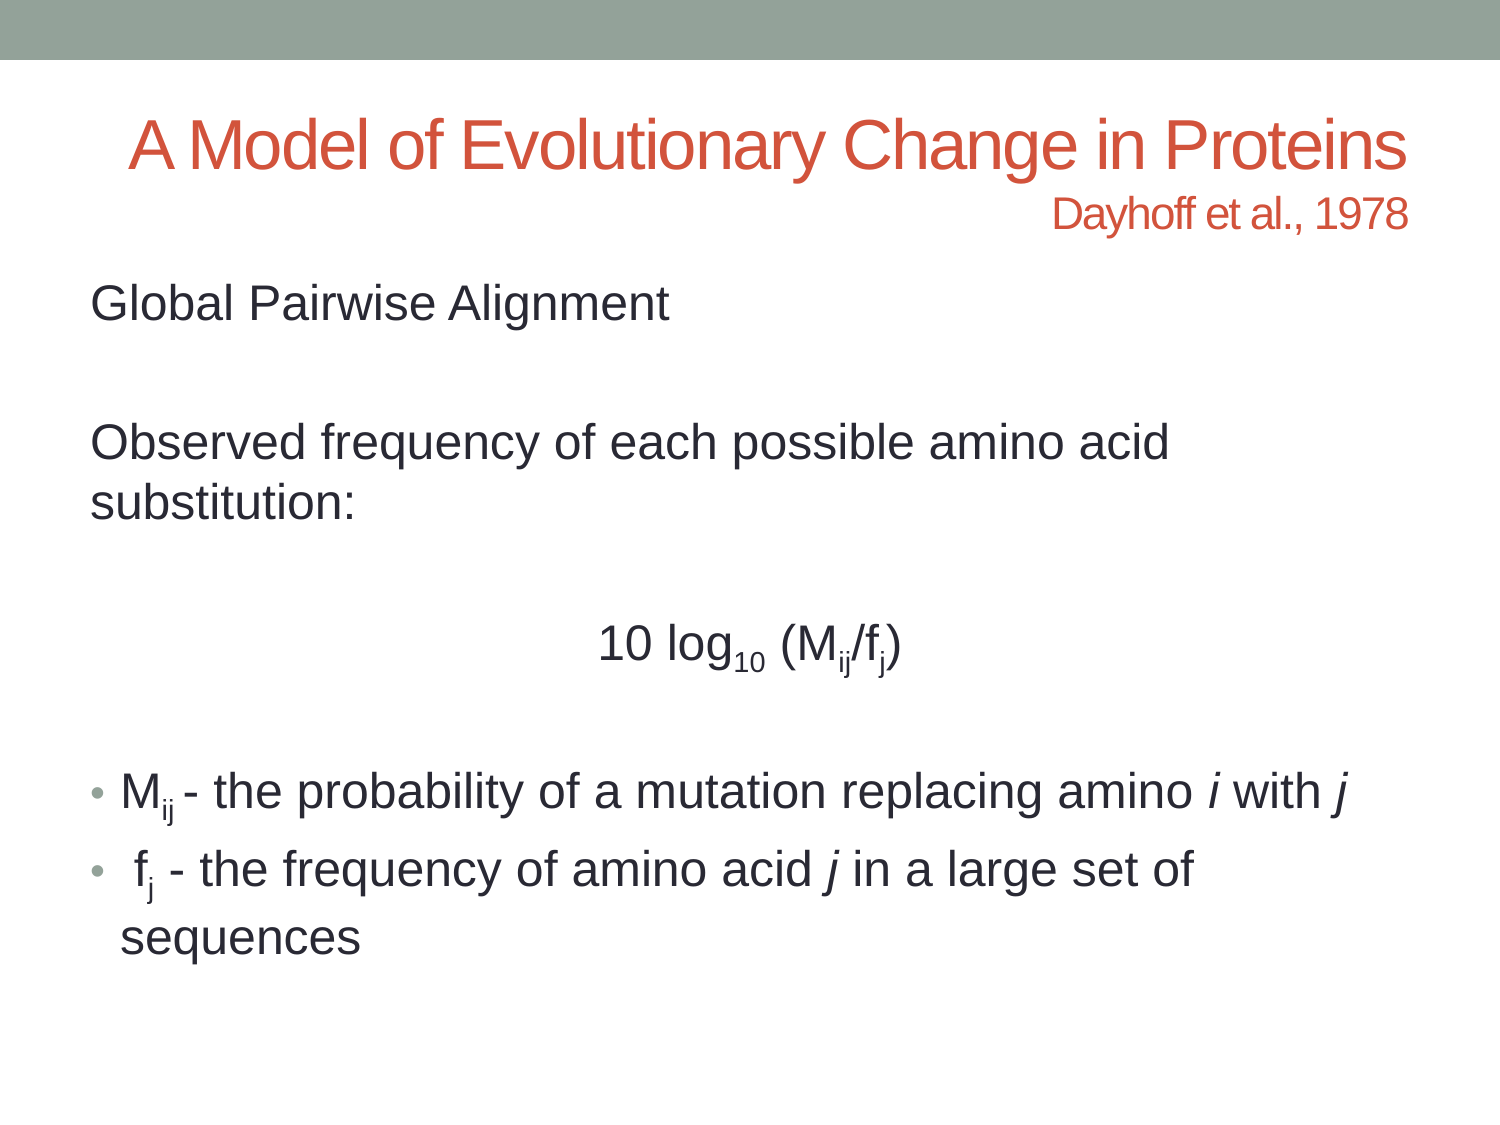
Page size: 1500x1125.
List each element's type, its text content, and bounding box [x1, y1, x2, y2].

list Global Pairwise Alignment Observed frequency of each possible amino acid substitution: 10 log10 (Mij/fj) Mij - the probability of a mutation replacing amino i with j fj - the frequency of amino acid j in a large set of sequences [75, 262, 1425, 1063]
title A Model of Evolutionary Change in Proteins Dayhoff et al., 1978 [75, 87, 1425, 250]
